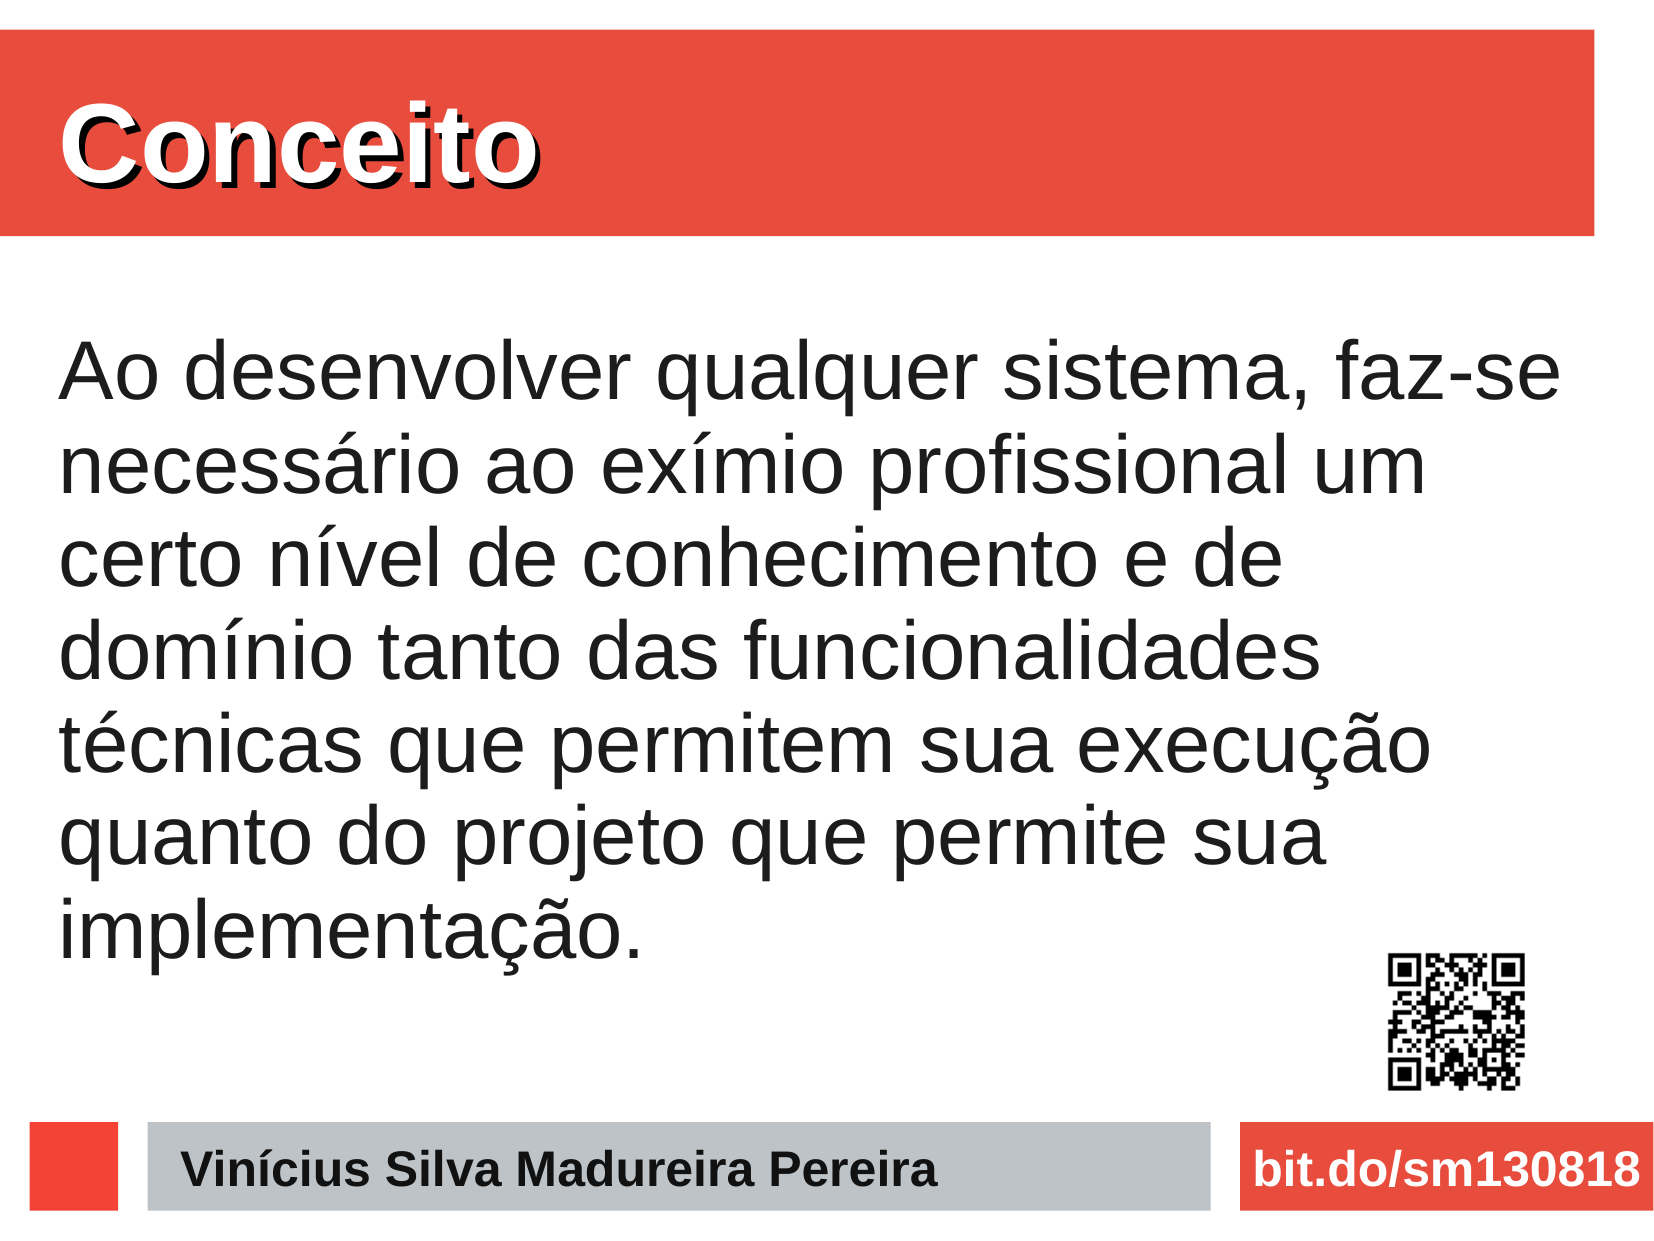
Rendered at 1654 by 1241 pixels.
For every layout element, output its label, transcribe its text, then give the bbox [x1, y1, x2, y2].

text_box Vinícius Silva Madureira Pereira [165, 1133, 1170, 1205]
list Ao desenvolver qualquer sistema, faz-se necessário ao exímio profissional um certo nível de conhecimento e de domínio tanto das funcionalidades técnicas que permitem sua execução quanto do projeto que permite sua implementação. [59, 324, 1565, 1093]
text_box bit.do/sm130818 [1228, 1133, 1654, 1205]
picture [1379, 944, 1536, 1102]
title Conceito [59, 59, 1595, 207]
